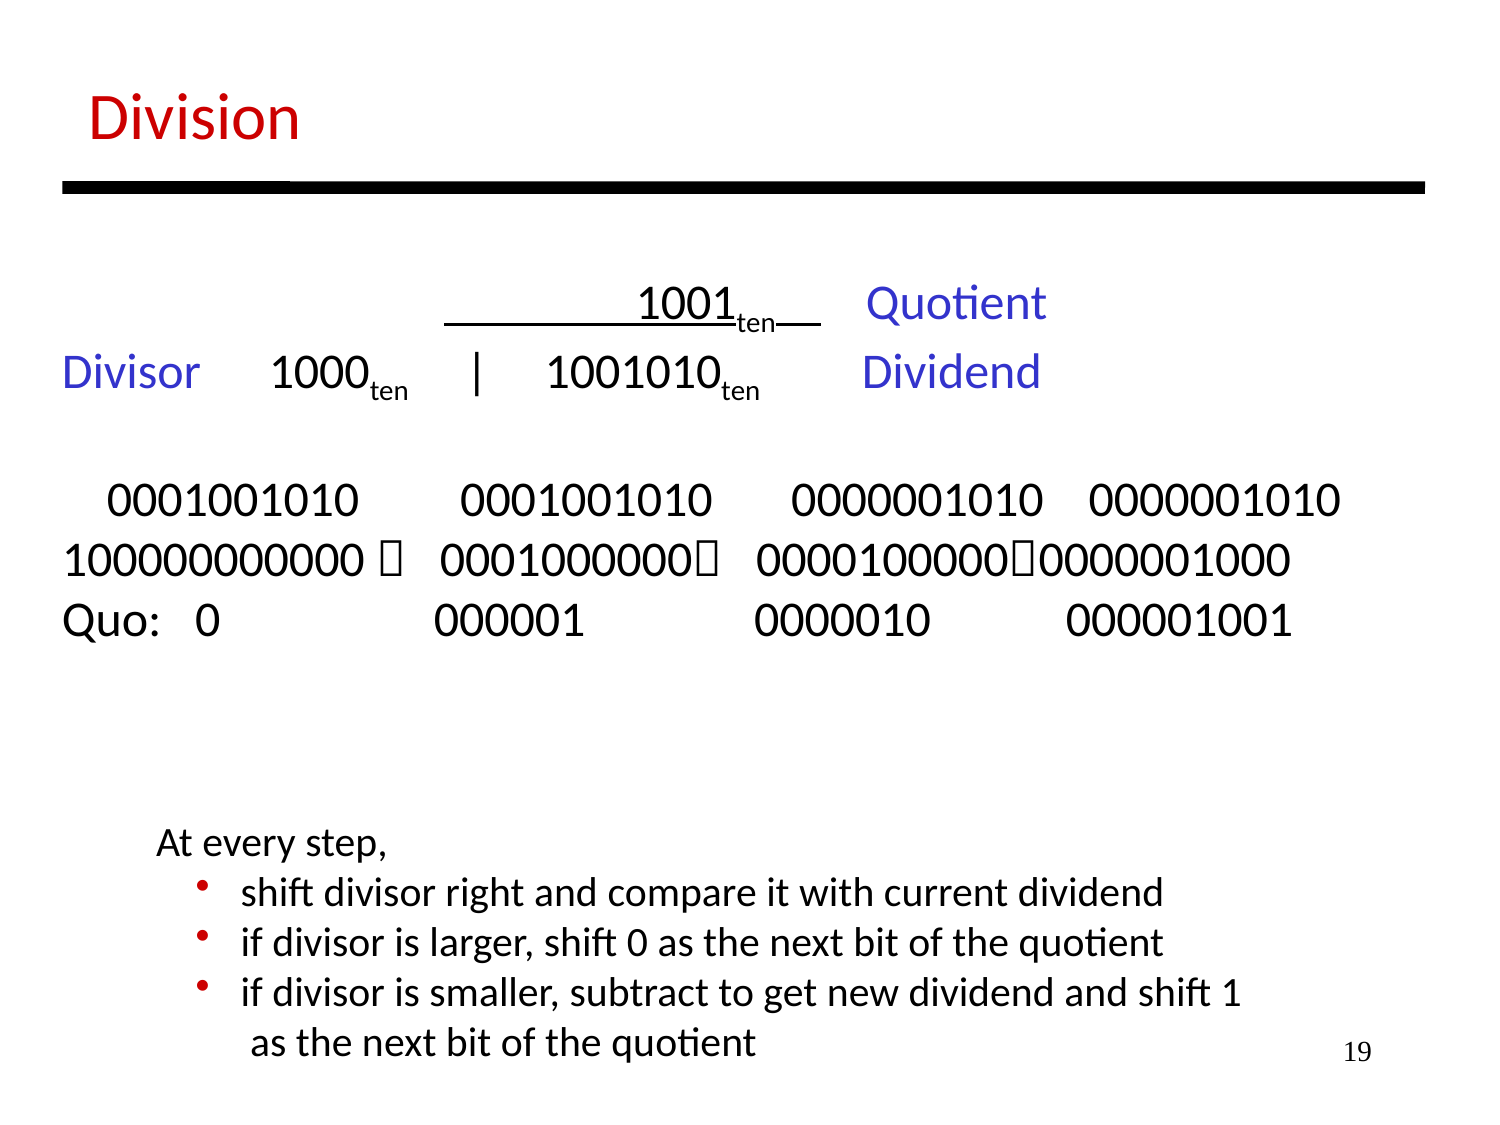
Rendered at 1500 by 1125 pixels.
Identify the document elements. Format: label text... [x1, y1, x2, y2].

text_box 1001ten Quotient Divisor 1000ten | 1001010ten Dividend 0001001010 0001001010 0000001010 0000001010 100000000000  0001000000 00001000000000001000 Quo: 0 000001 0000010 000001001 [47, 262, 1357, 654]
text_box Division [73, 65, 317, 160]
text_box At every step, shift divisor right and compare it with current dividend if divisor is larger, shift 0 as the next bit of the quotient if divisor is smaller, subtract to get new dividend and shift 1 as the next bit of the quotient [141, 807, 1258, 1073]
slide_number <number> [1074, 1025, 1388, 1100]
